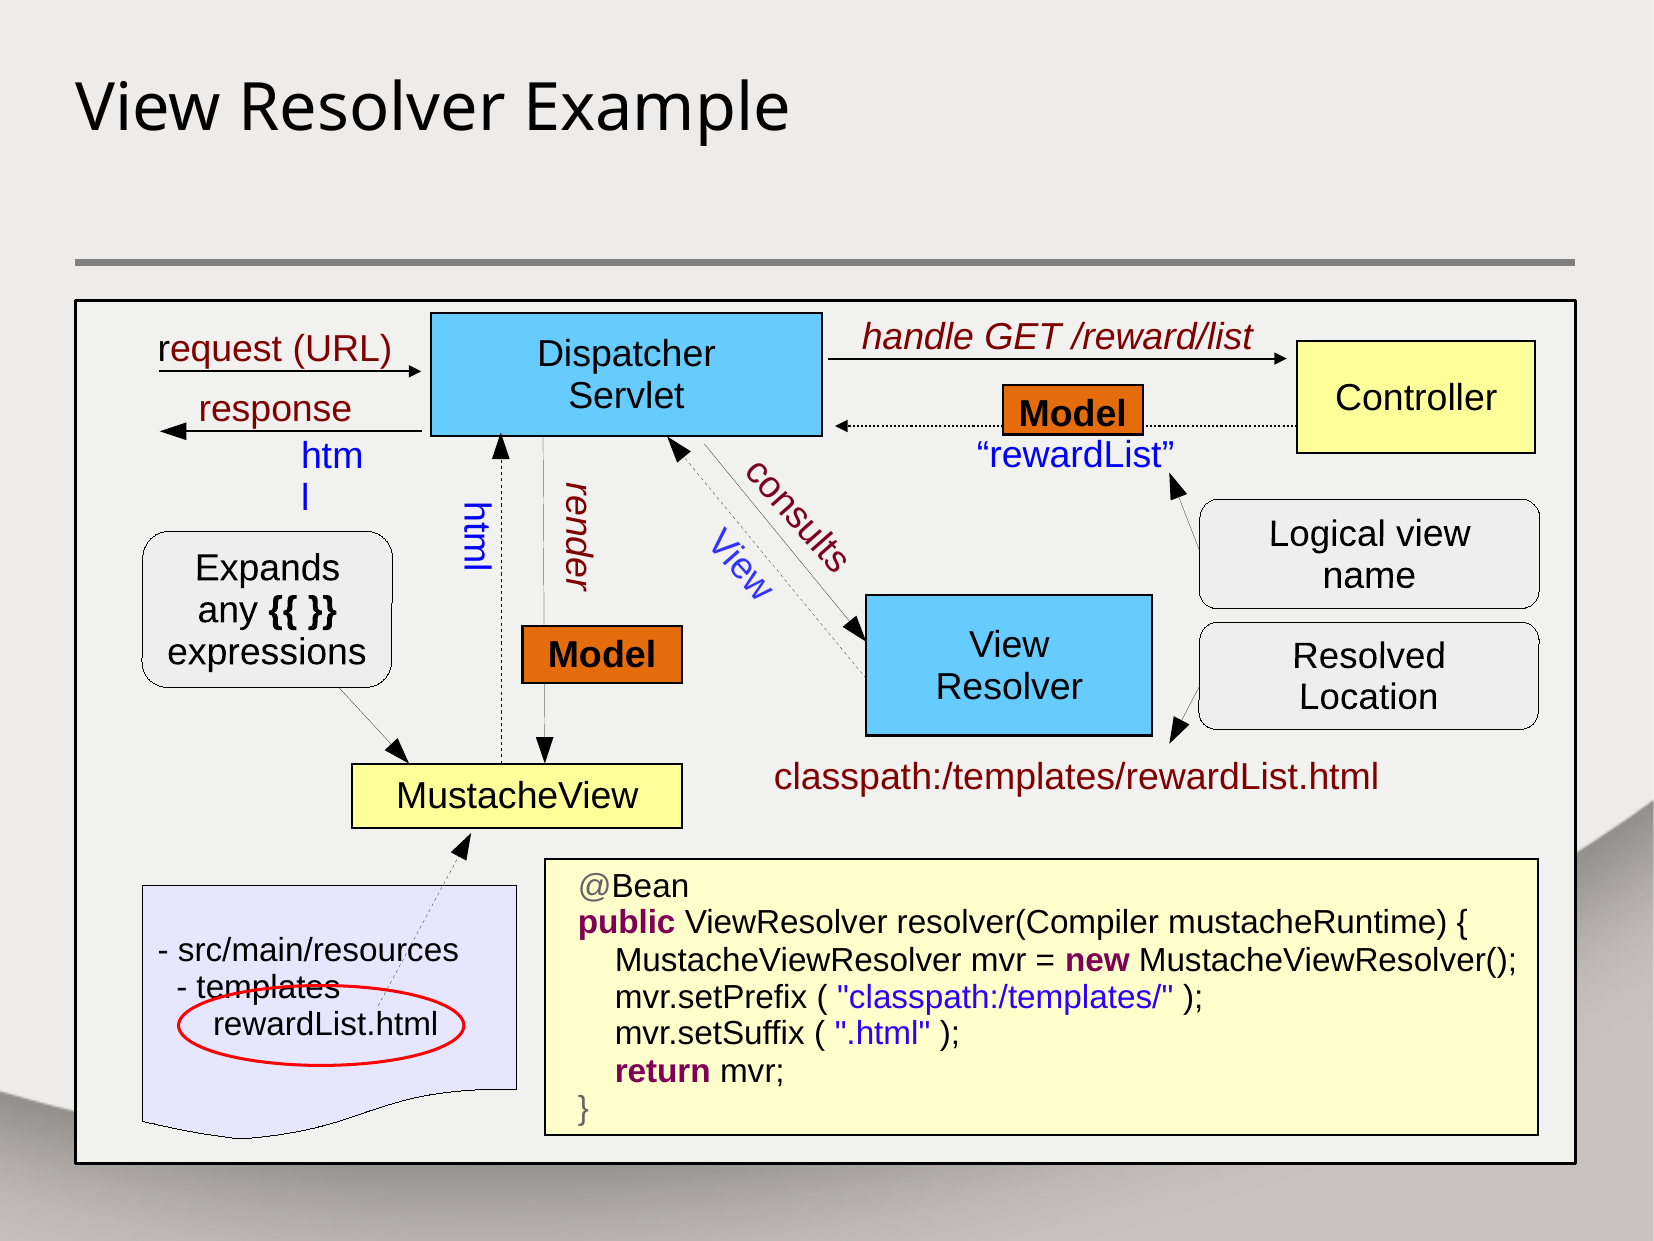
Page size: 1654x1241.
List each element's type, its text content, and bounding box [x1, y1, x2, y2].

title View Resolver Example [75, 75, 1576, 226]
text_box response [82, 380, 469, 438]
text_box - src/main/resources - templates rewardList.html [142, 885, 517, 1139]
text_box Dispatcher Servlet [430, 312, 823, 437]
text_box handle GET /reward/list [810, 307, 1306, 365]
text_box Controller [1296, 341, 1536, 453]
text_box [75, 300, 1576, 1164]
text_box Expands any {{ }} expressions [141, 531, 393, 688]
text_box classpath:/templates/rewardList.html [737, 747, 1416, 805]
text_box View [680, 505, 821, 653]
text_box Model [522, 625, 682, 683]
text_box render [550, 449, 609, 625]
text_box consults [718, 434, 888, 615]
text_box MustacheView [352, 763, 683, 829]
text_box Model [1002, 384, 1143, 435]
text_box html [407, 486, 506, 590]
text_box Logical view name [1199, 499, 1540, 609]
text_box Resolved Location [1198, 622, 1540, 730]
text_box @Bean public ViewResolver resolver(Compiler mustacheRuntime) { MustacheViewResolver mvr = new MustacheViewResolver(); mvr.setPrefix ( "classpath:/templates/" ); mvr.setSuffix ( ".html" ); return mvr; } [544, 858, 1538, 1135]
text_box request (URL) [82, 320, 468, 378]
text_box “rewardList” [950, 425, 1201, 484]
text_box View Resolver [866, 594, 1153, 736]
picture [0, 0, 1654, 1241]
text_box html [286, 426, 385, 538]
